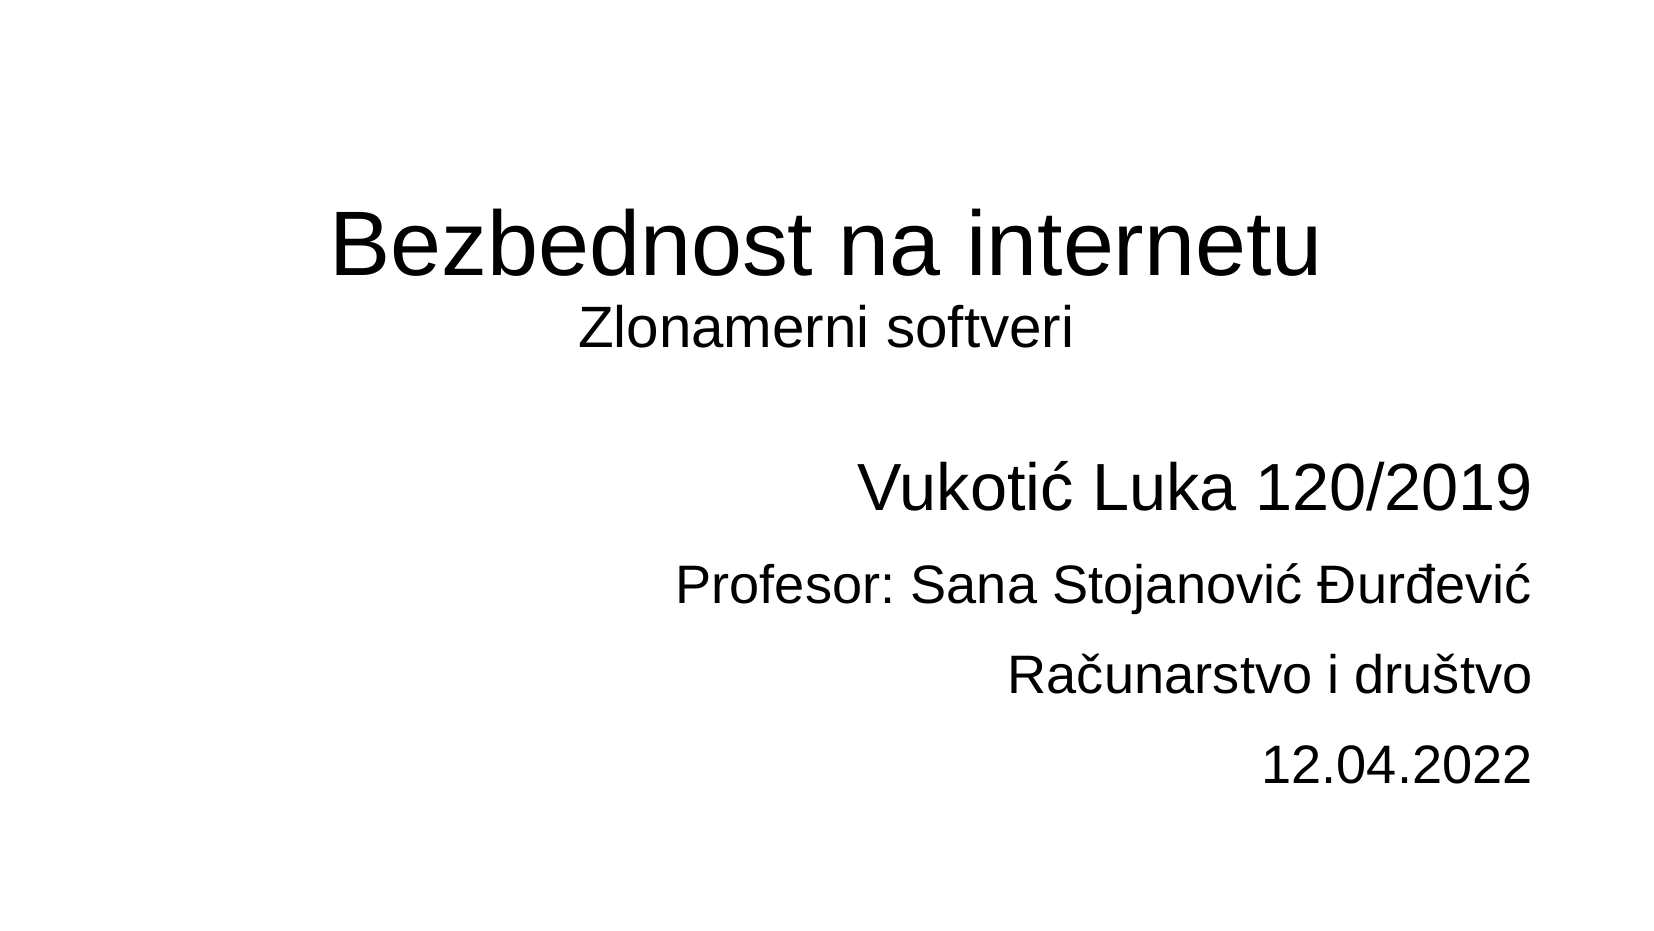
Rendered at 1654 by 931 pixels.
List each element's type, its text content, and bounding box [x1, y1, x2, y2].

list Vukotić Luka 120/2019 Profesor: Sana Stojanović Đurđević Računarstvo i društvo 12.04.2022 [45, 195, 1534, 796]
title Bezbednost na internetu Zlonamerni softveri [82, 90, 1571, 361]
